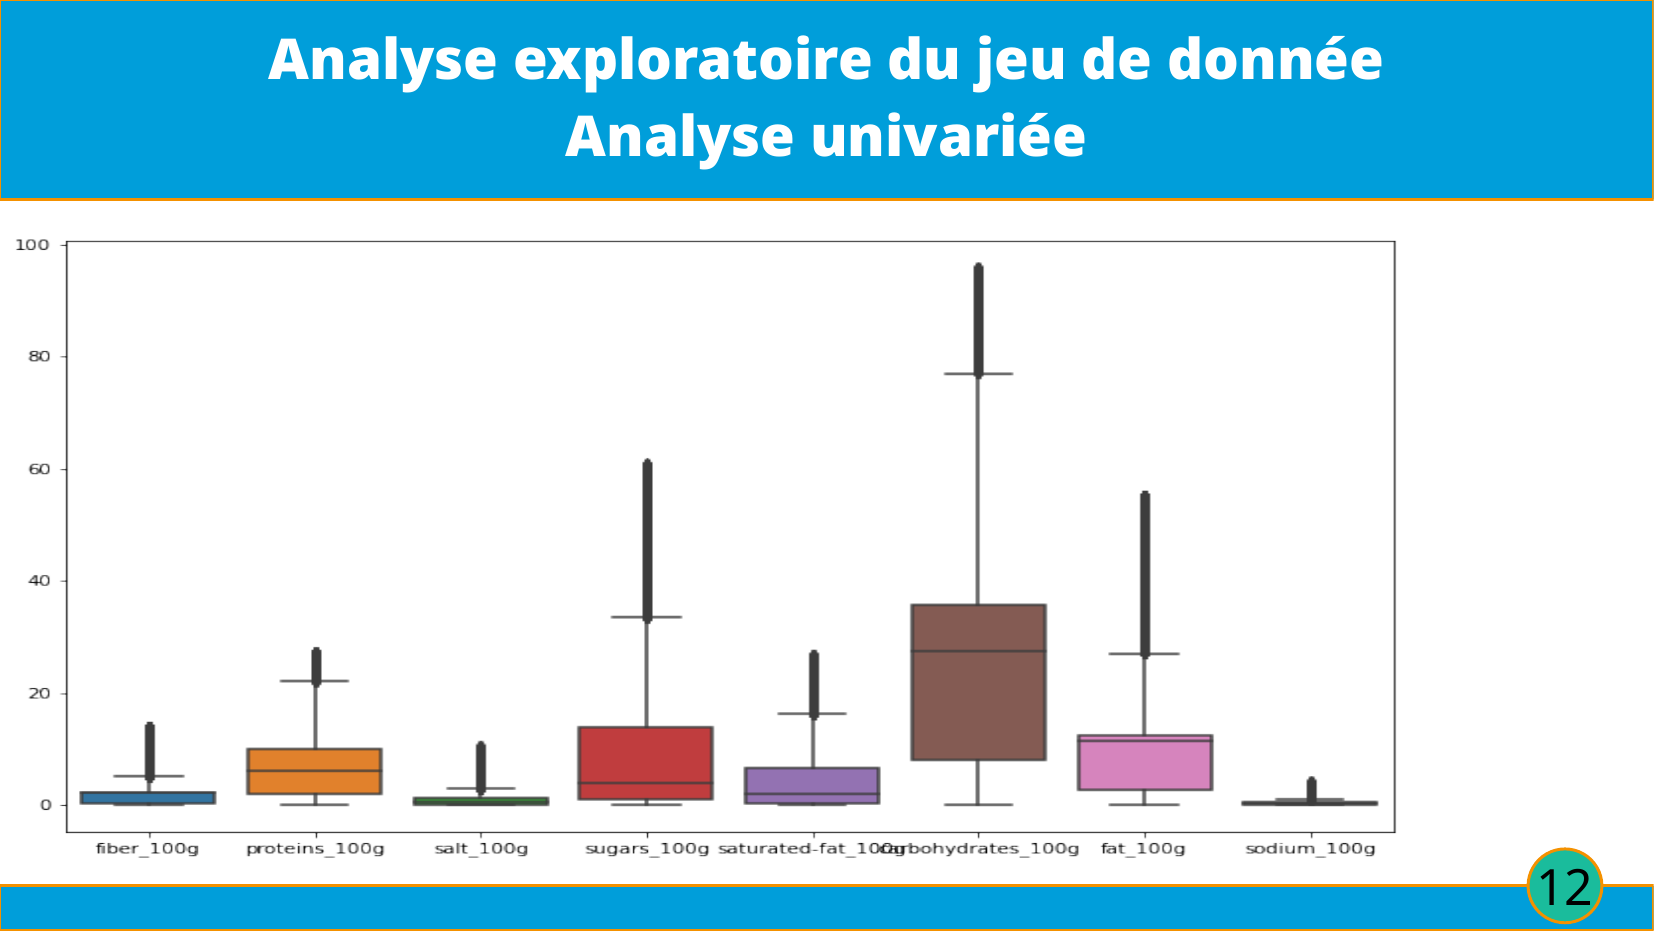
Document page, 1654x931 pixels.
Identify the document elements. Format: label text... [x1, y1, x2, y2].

title Analyse exploratoire du jeu de donnée Analyse univariée [59, 37, 1595, 155]
picture [871, 147, 881, 155]
picture [977, 147, 987, 155]
picture [566, 147, 604, 155]
picture [0, 199, 1565, 924]
picture [764, 147, 790, 156]
picture [913, 147, 928, 155]
picture [851, 147, 861, 155]
picture [1003, 147, 1013, 155]
picture [630, 147, 640, 155]
picture [734, 147, 757, 156]
picture [941, 147, 969, 156]
picture [1021, 147, 1047, 156]
picture [610, 147, 620, 155]
picture [1056, 147, 1082, 156]
picture [683, 147, 693, 155]
picture [889, 147, 899, 155]
picture [700, 147, 722, 169]
picture [815, 147, 843, 156]
picture [647, 147, 675, 156]
